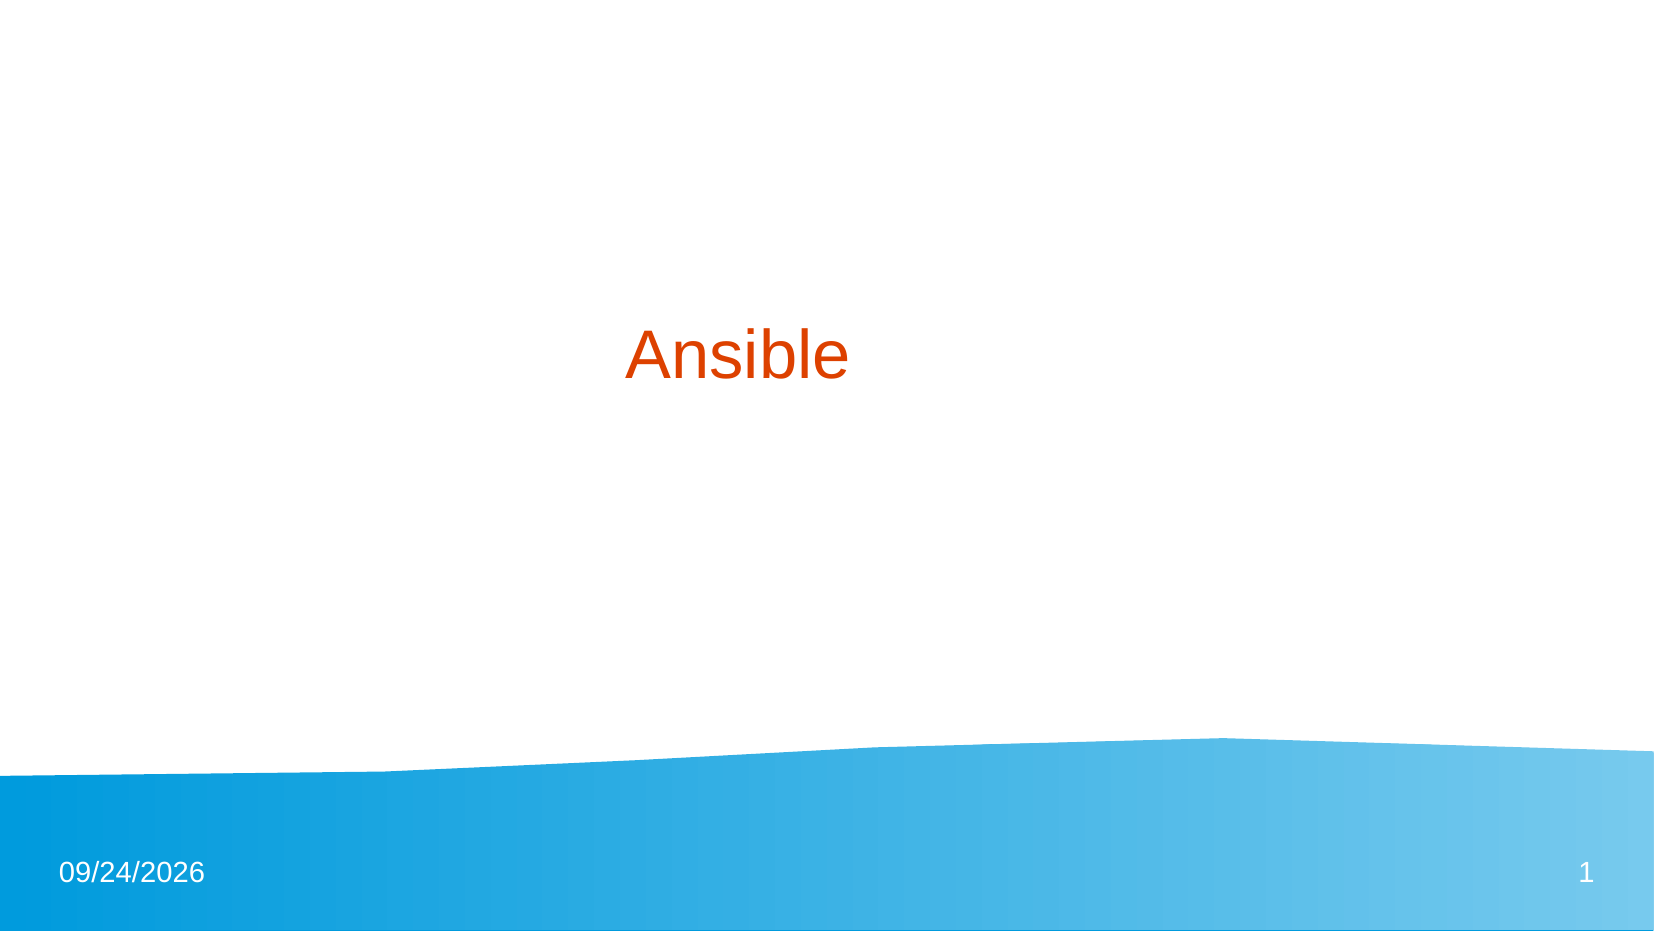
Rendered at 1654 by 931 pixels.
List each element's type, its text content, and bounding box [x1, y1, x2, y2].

title Ansible [0, 265, 1477, 443]
